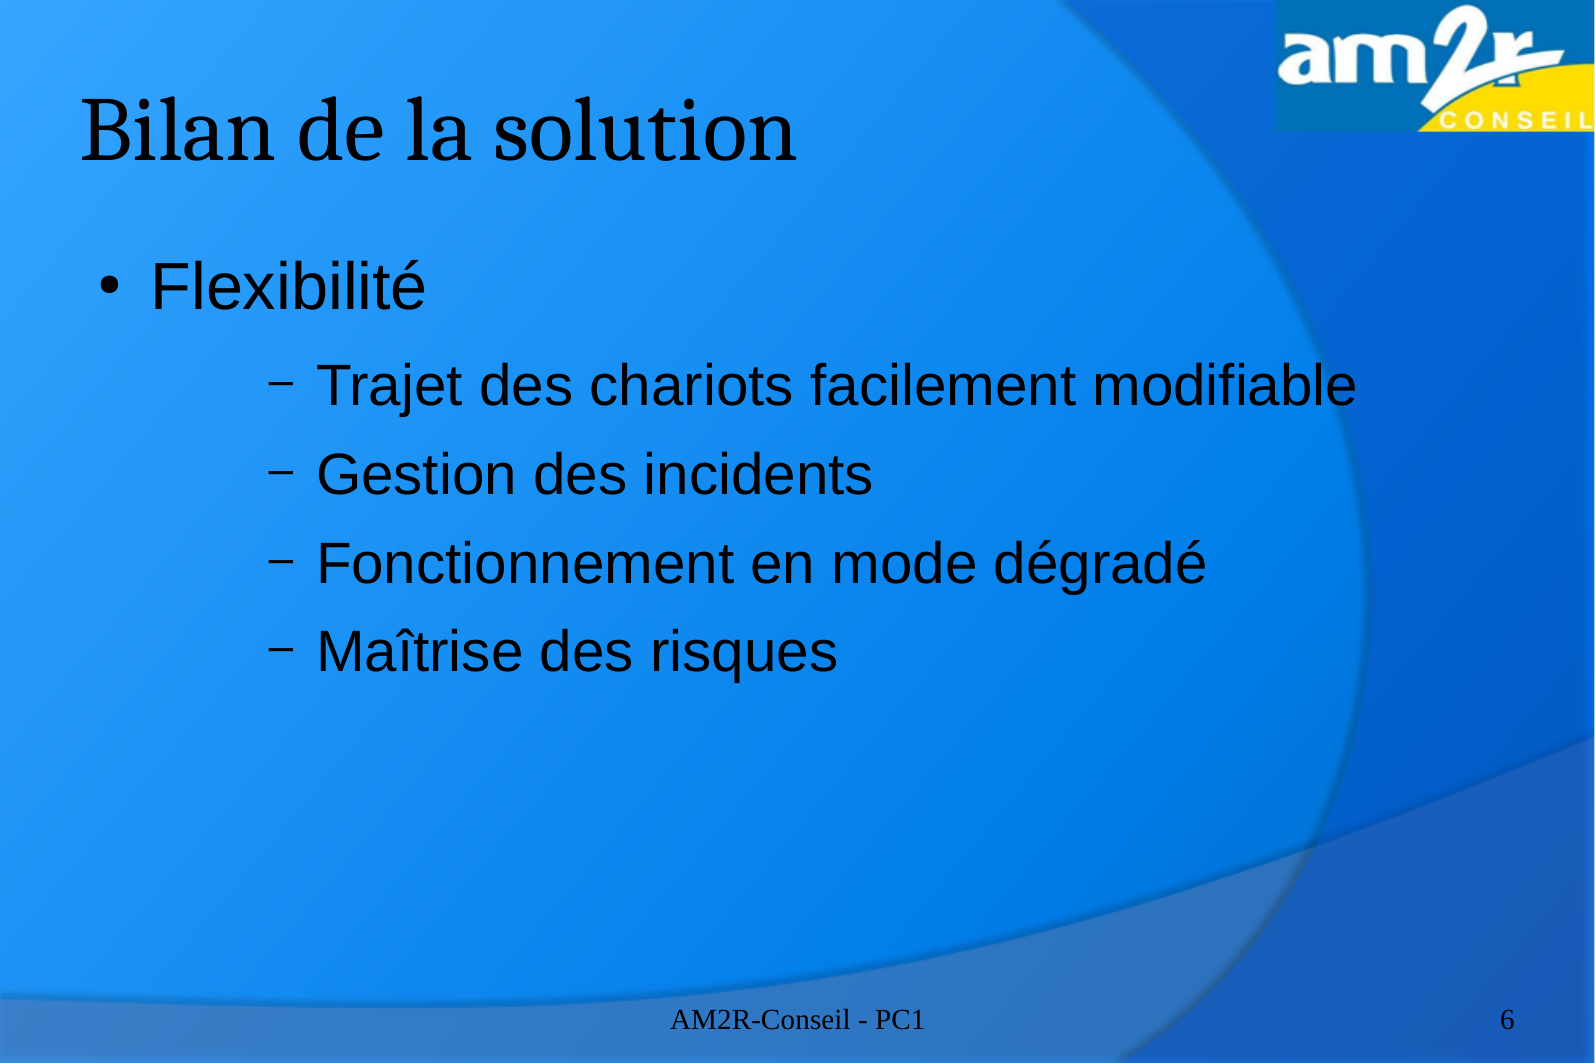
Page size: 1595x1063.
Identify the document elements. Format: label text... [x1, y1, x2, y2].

picture [0, 0, 1595, 1063]
list Flexibilité Trajet des chariots facilement modifiable Gestion des incidents Fonctionnement en mode dégradé Maîtrise des risques [79, 248, 1515, 960]
title Bilan de la solution [79, 42, 1152, 220]
